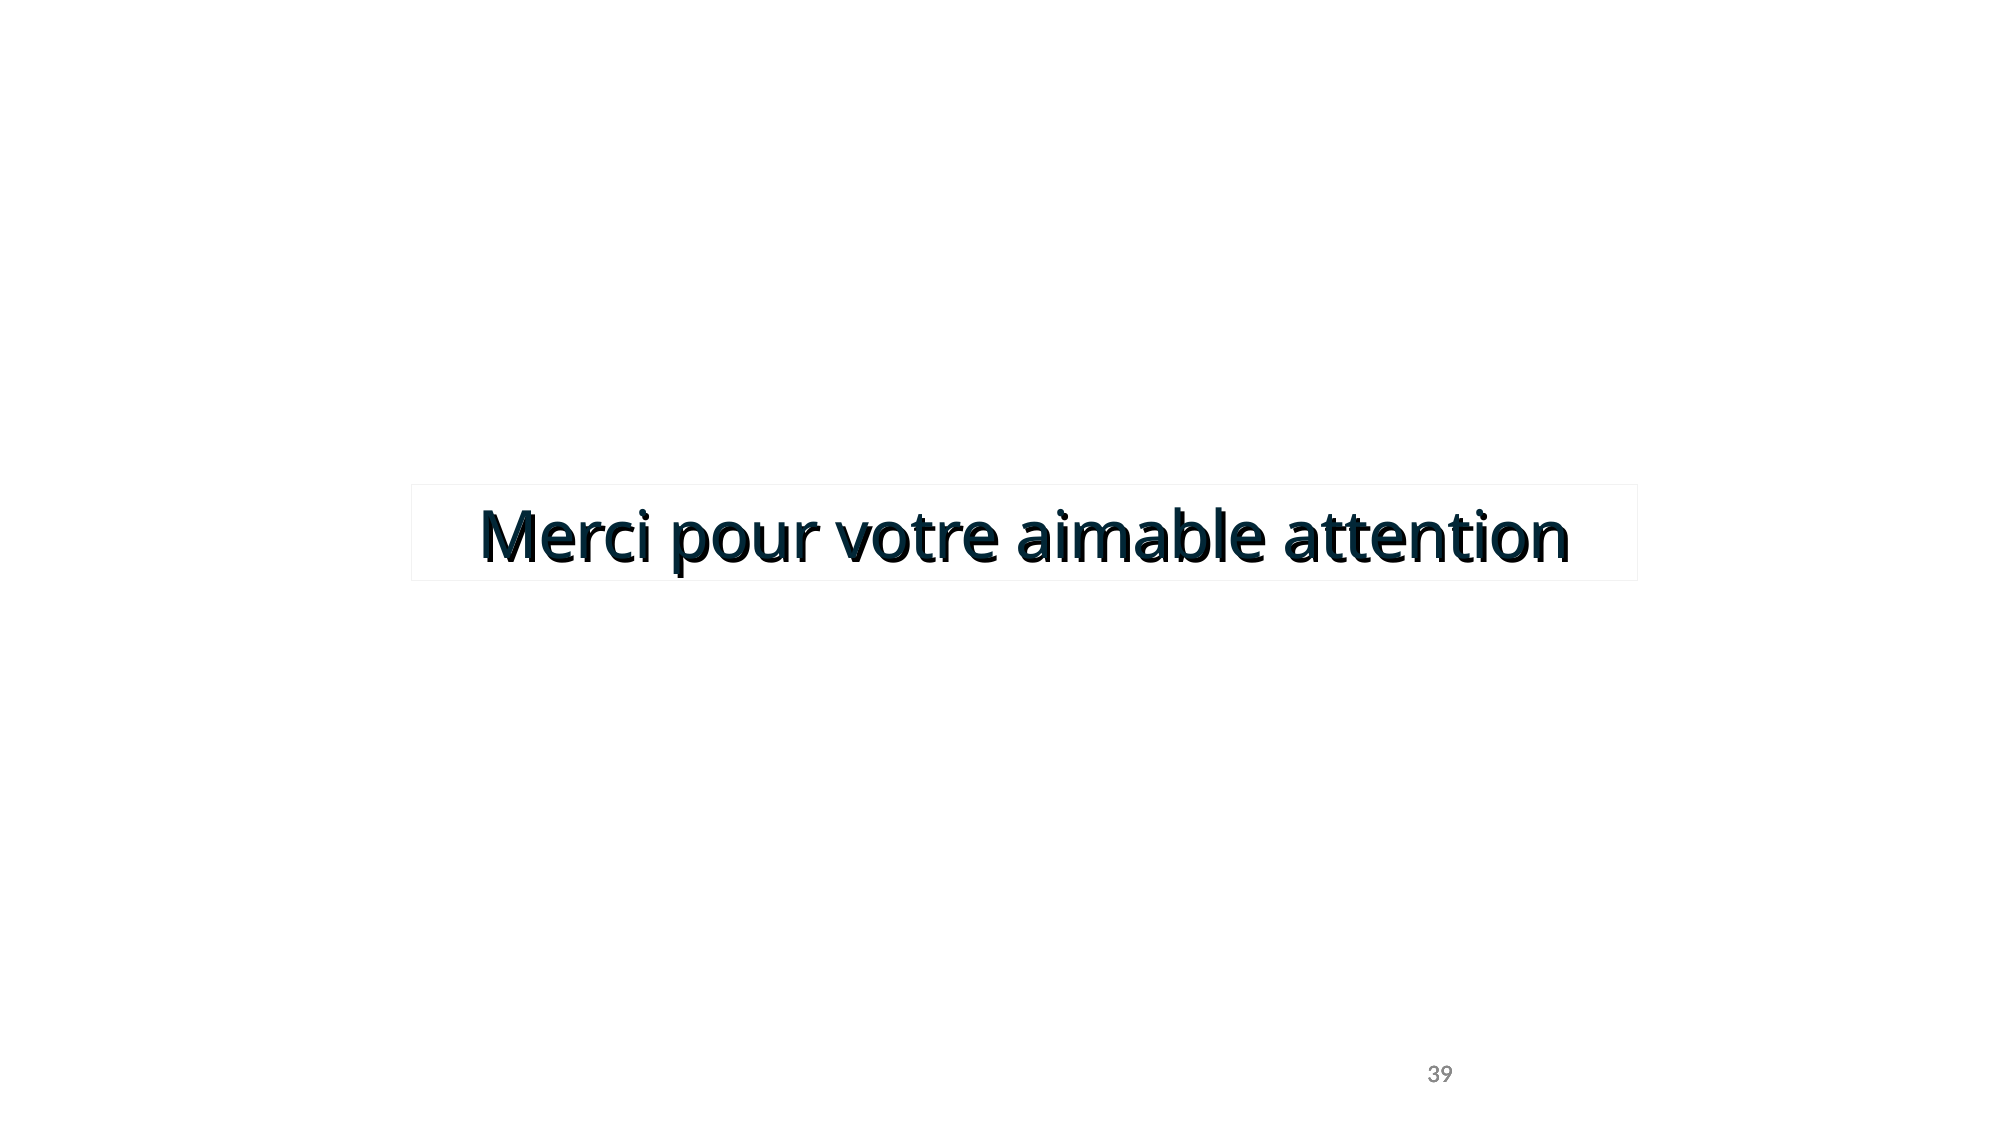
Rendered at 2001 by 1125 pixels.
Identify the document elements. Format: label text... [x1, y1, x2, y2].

text_box [1412, 1042, 1904, 1114]
text_box Merci pour votre aimable attention [411, 484, 1638, 581]
